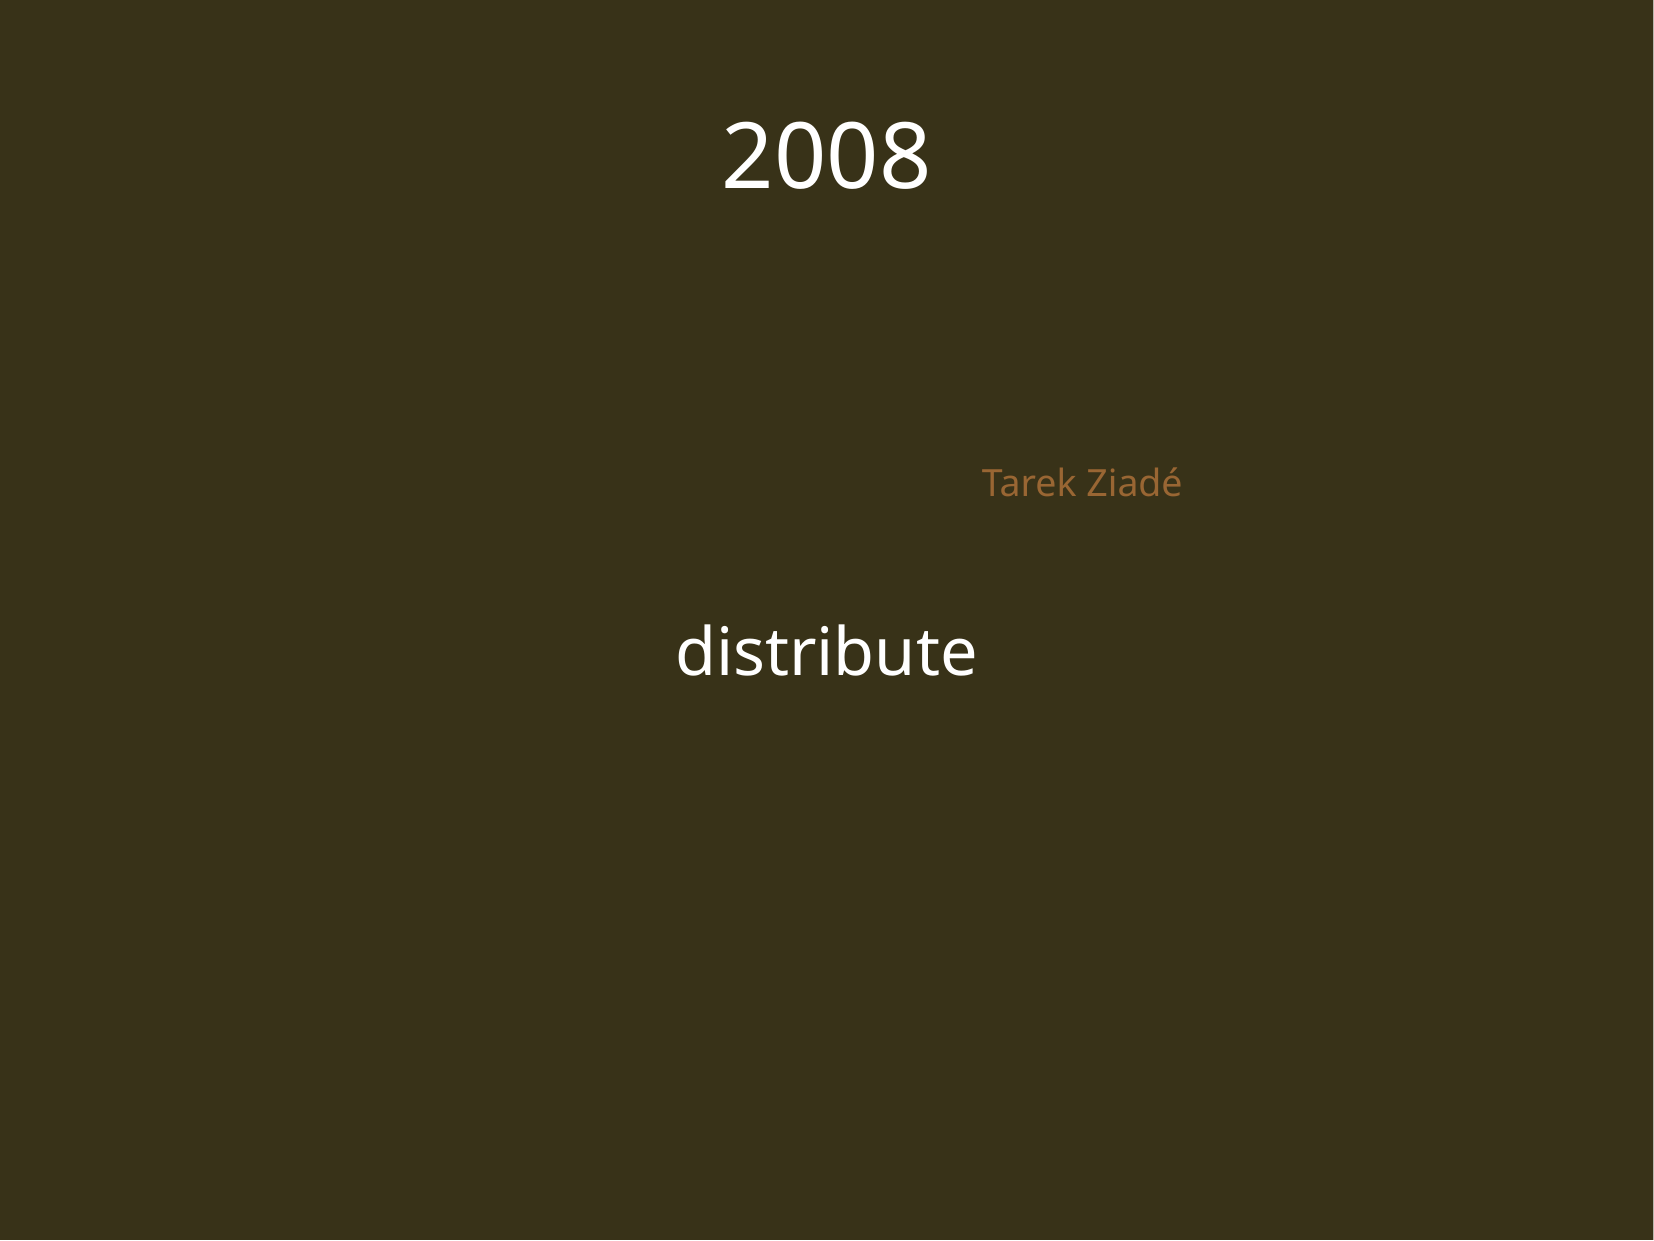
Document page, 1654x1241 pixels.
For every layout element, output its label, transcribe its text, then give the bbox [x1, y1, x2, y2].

subtitle distribute [82, 290, 1571, 1010]
title 2008 [82, 49, 1571, 257]
text_box Tarek Ziadé [967, 448, 1193, 518]
